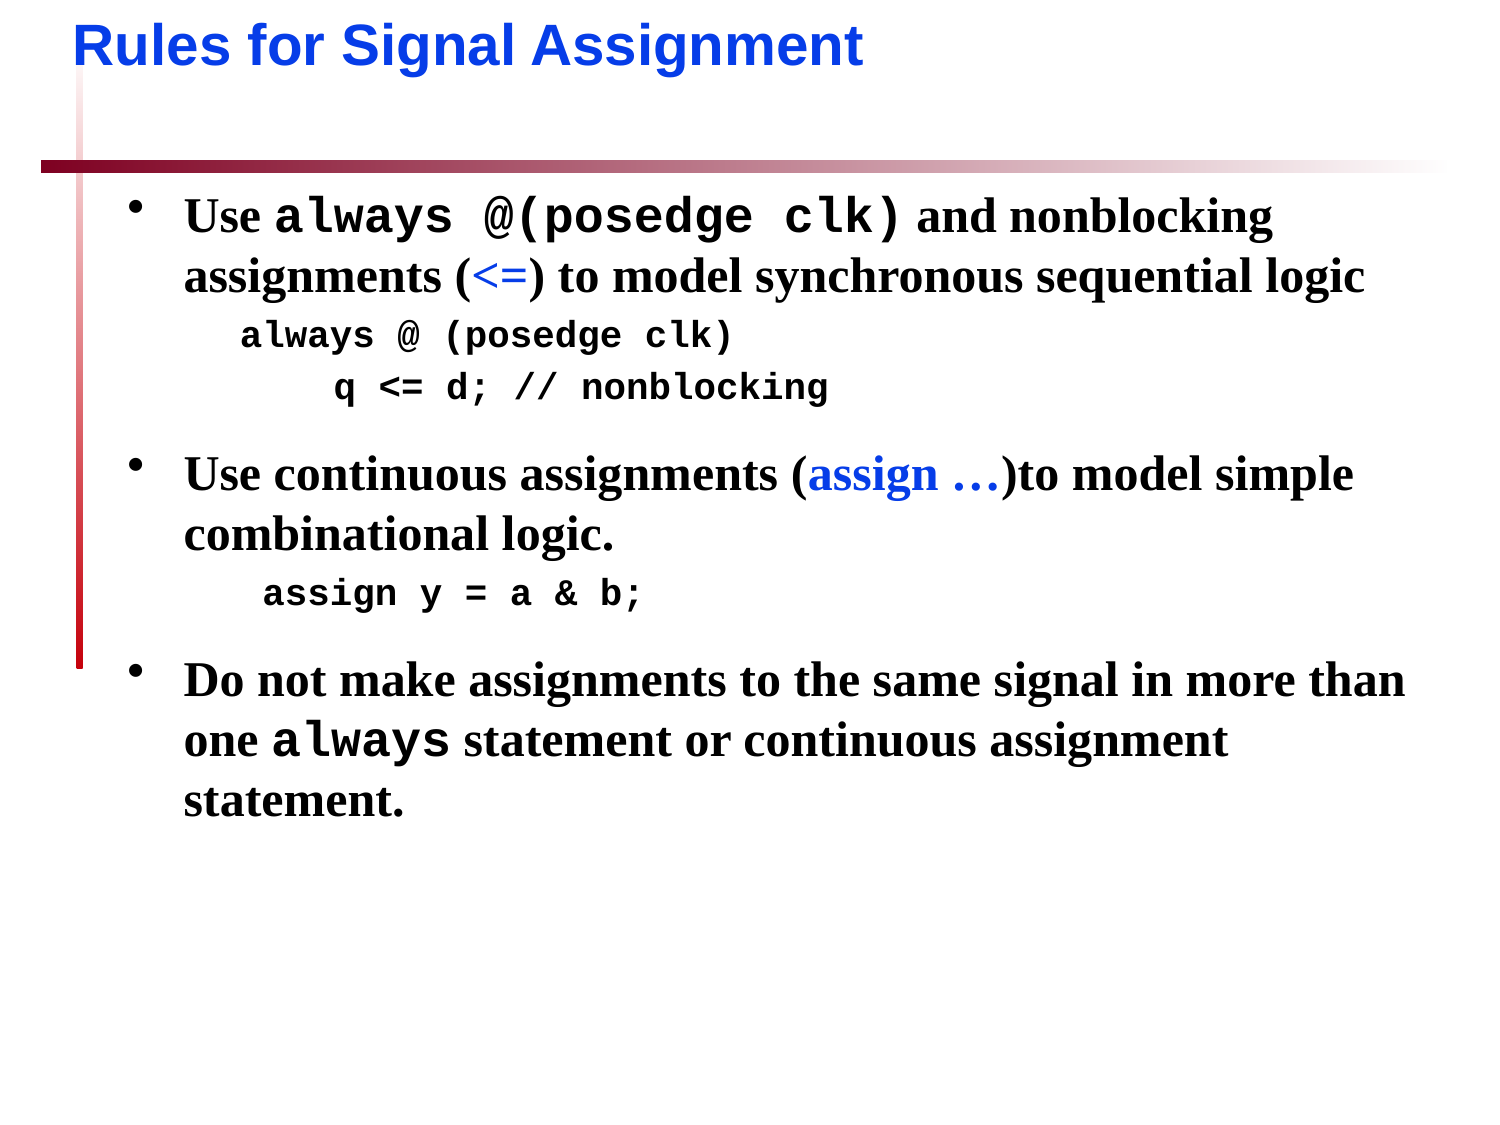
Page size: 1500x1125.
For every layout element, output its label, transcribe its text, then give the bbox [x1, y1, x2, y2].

title Rules for Signal Assignment [62, 12, 1450, 209]
text_box Use always @(posedge clk) and nonblocking assignments (<=) to model synchronous sequential logic always @ (posedge clk) q <= d; // nonblocking Use continuous assignments (assign …)to model simple combinational logic. assign y = a & b; Do not make assignments to the same signal in more than one always statement or continuous assignment statement. [112, 174, 1438, 1025]
